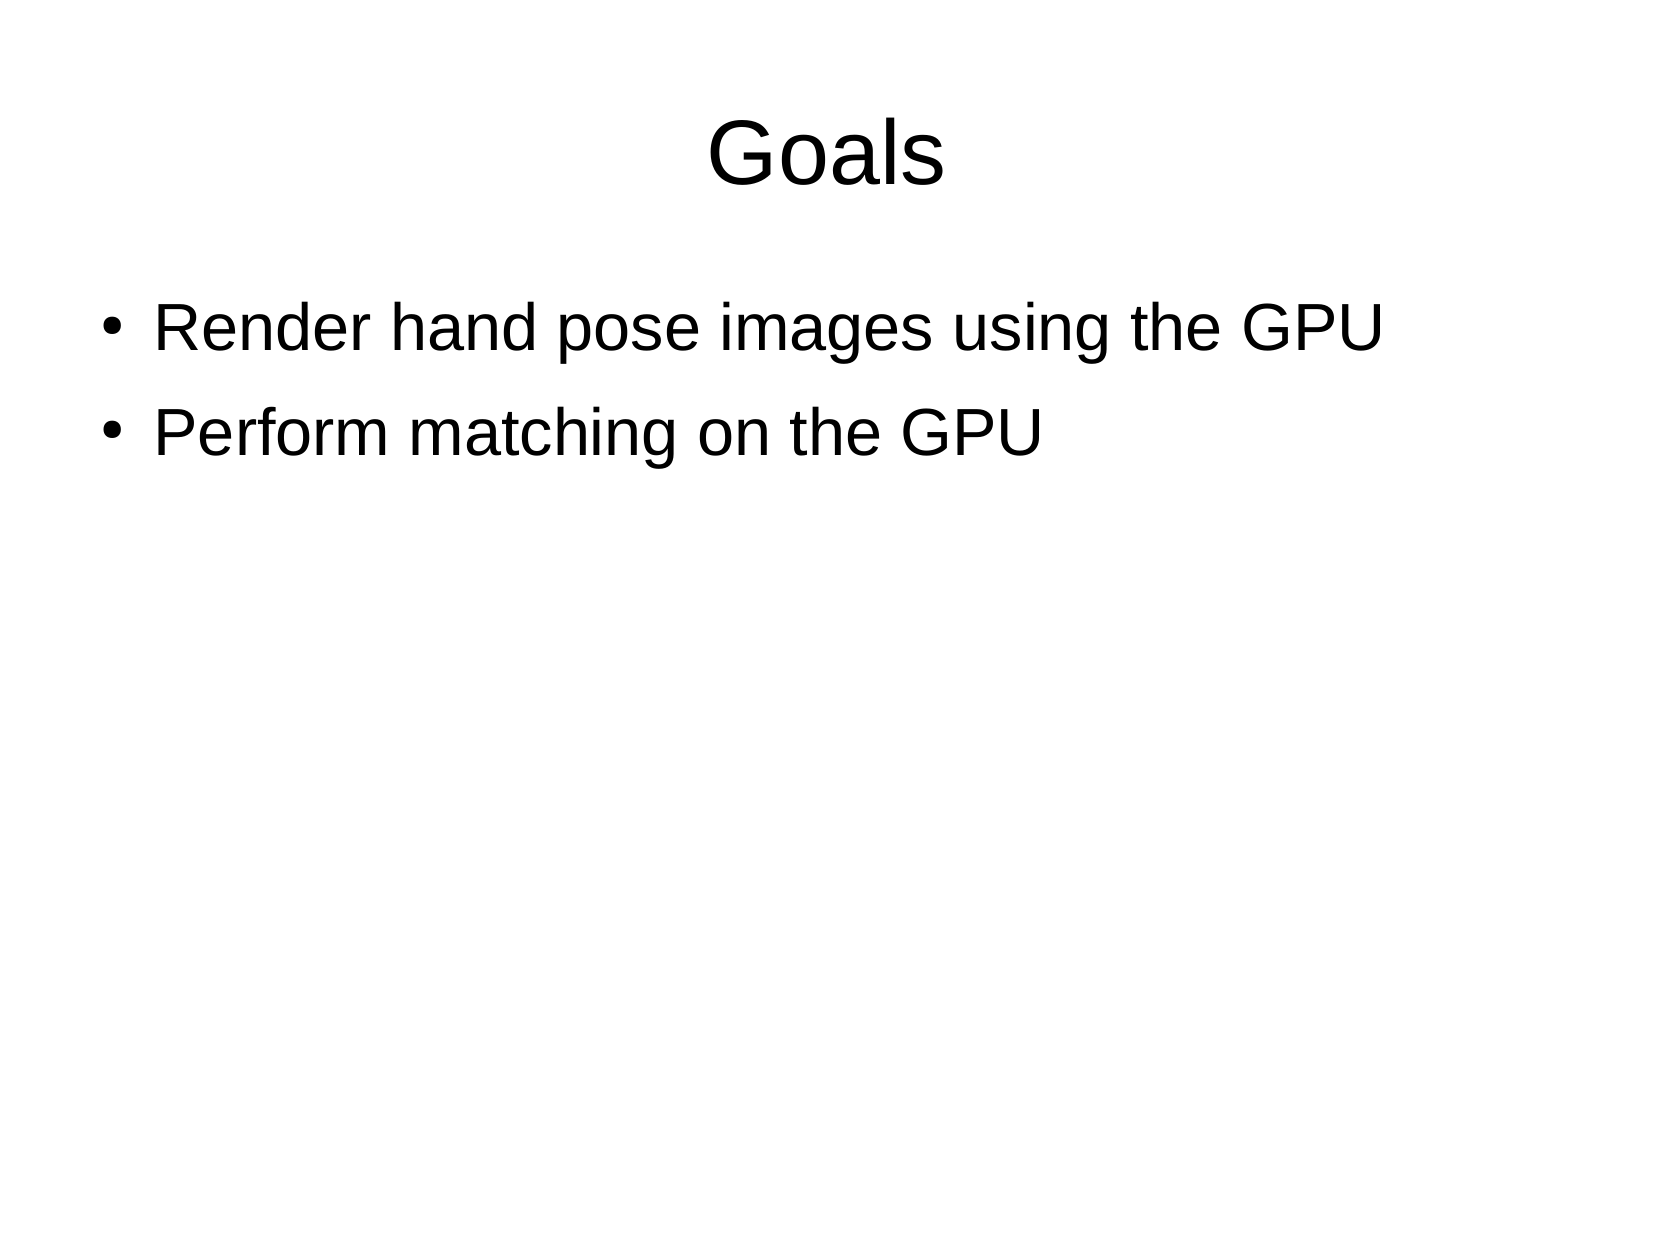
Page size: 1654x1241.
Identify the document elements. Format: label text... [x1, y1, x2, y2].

list Render hand pose images using the GPU Perform matching on the GPU [82, 290, 1538, 1010]
title Goals [82, 49, 1571, 257]
